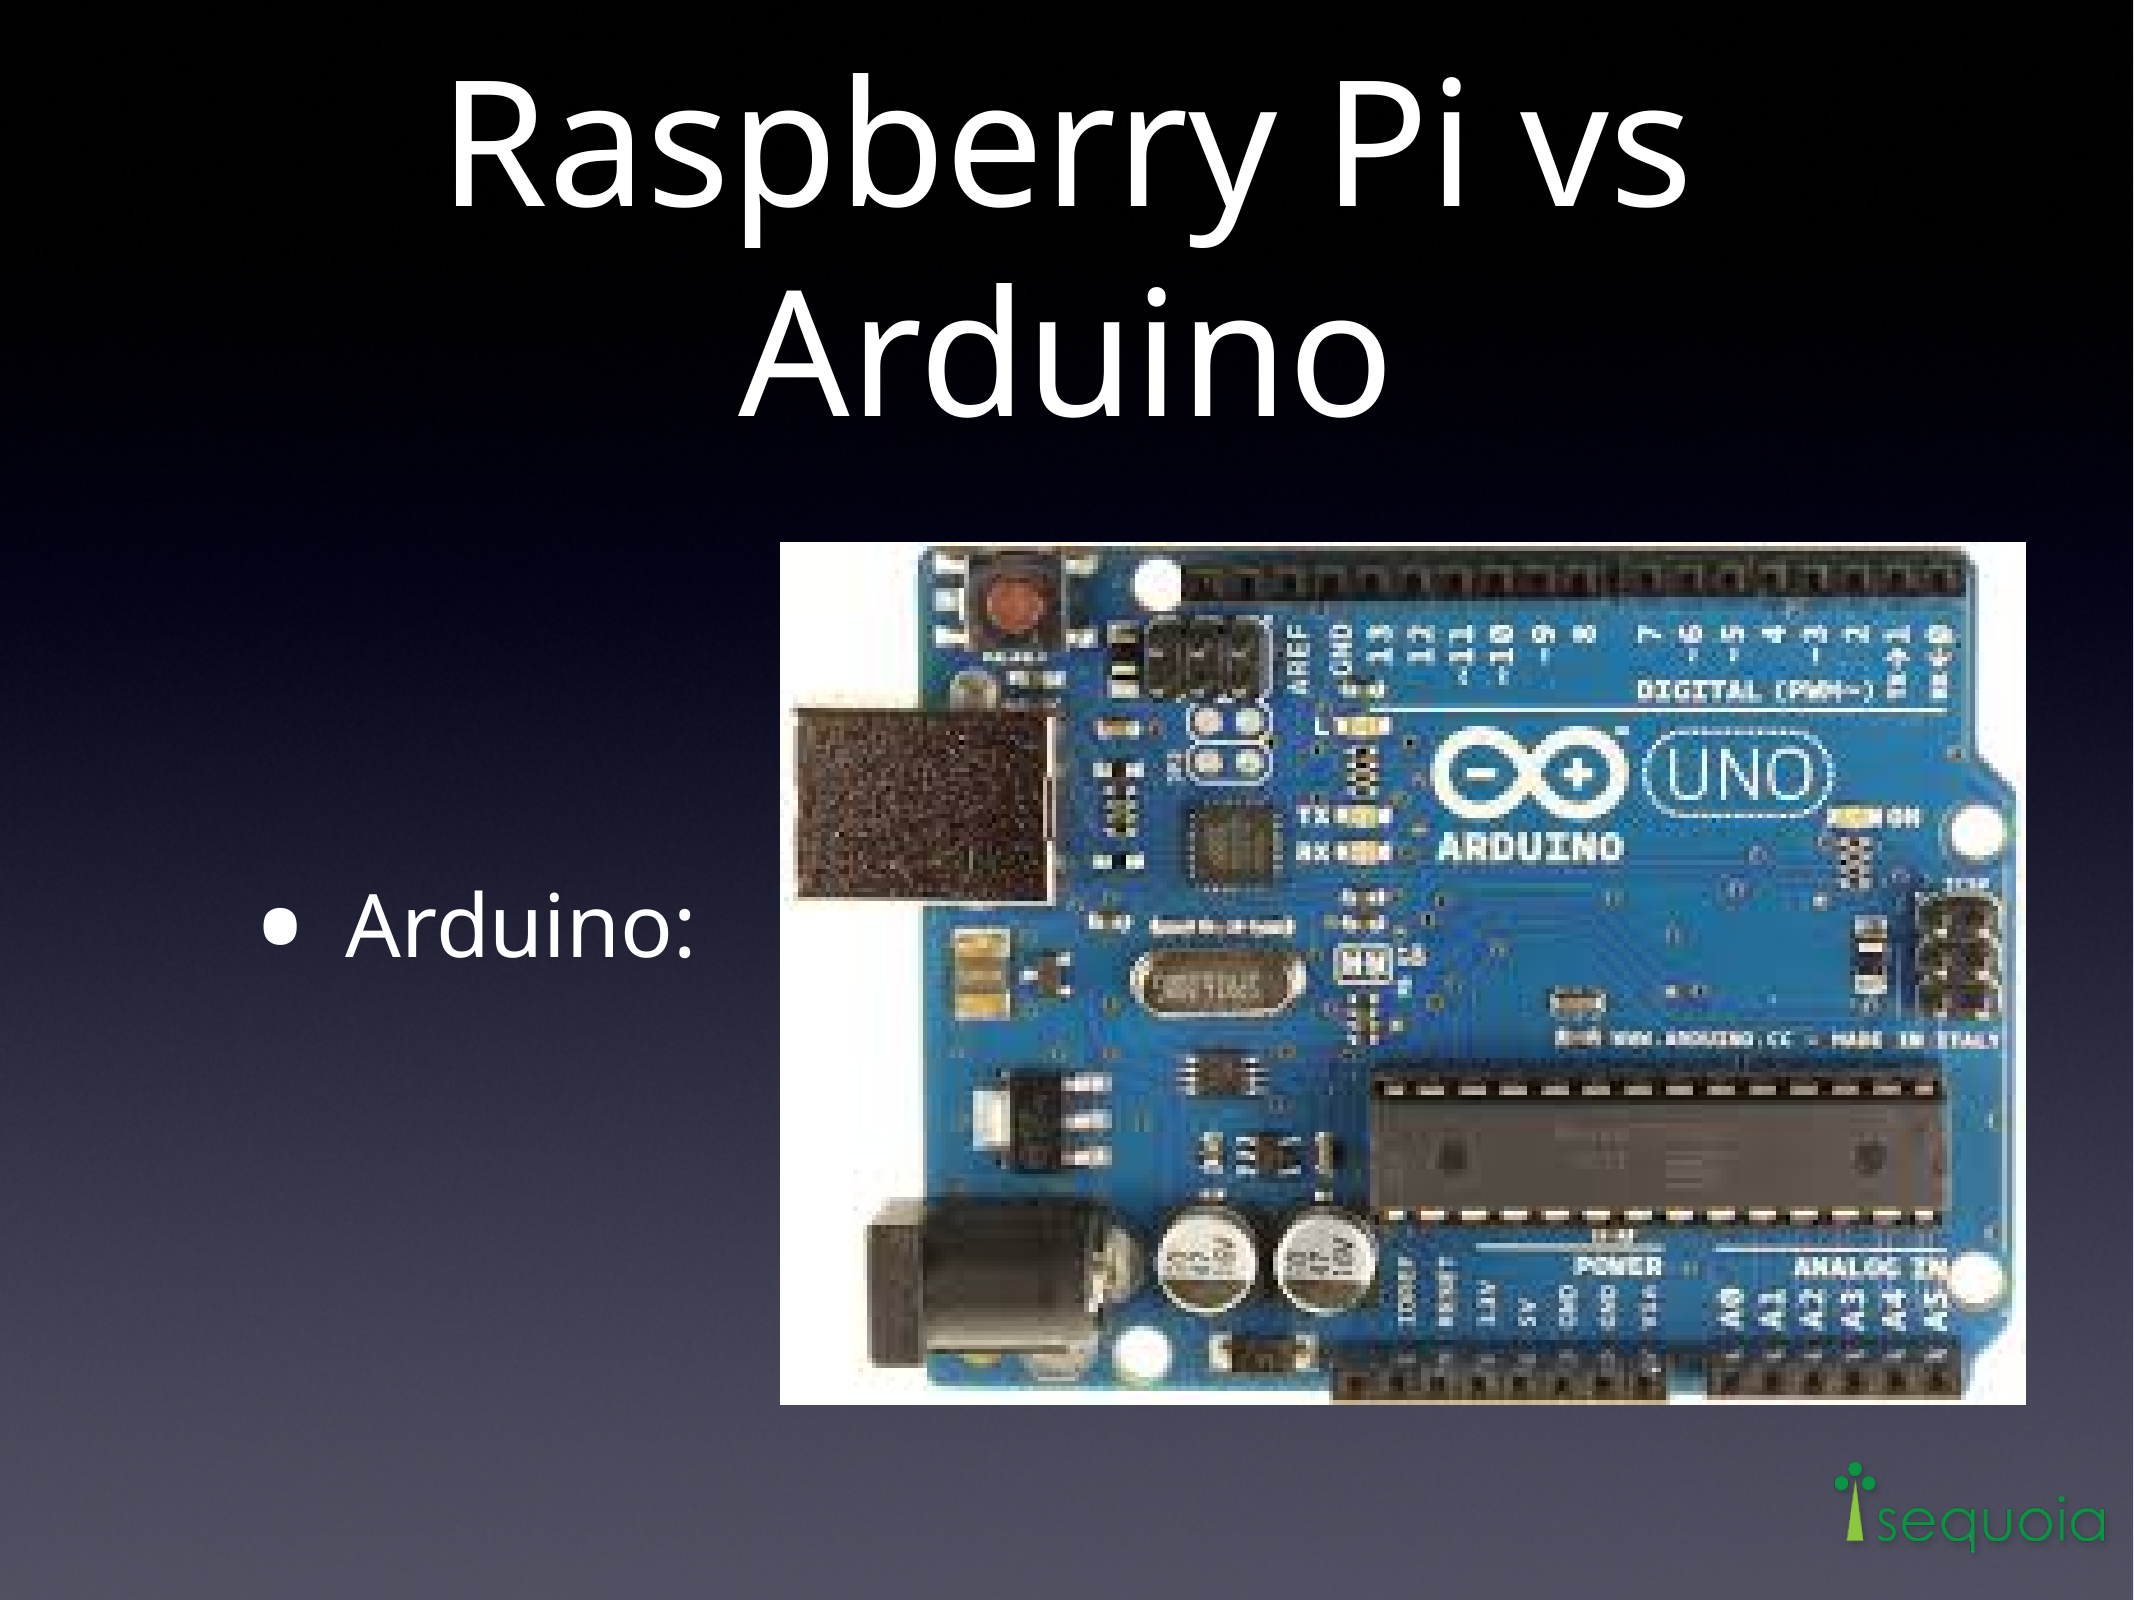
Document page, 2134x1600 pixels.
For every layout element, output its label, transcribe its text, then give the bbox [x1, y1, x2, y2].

title Raspberry Pi vs Arduino [208, 23, 1925, 454]
picture [0, 0, 2134, 1600]
subtitle Arduino: [208, 454, 1925, 1392]
